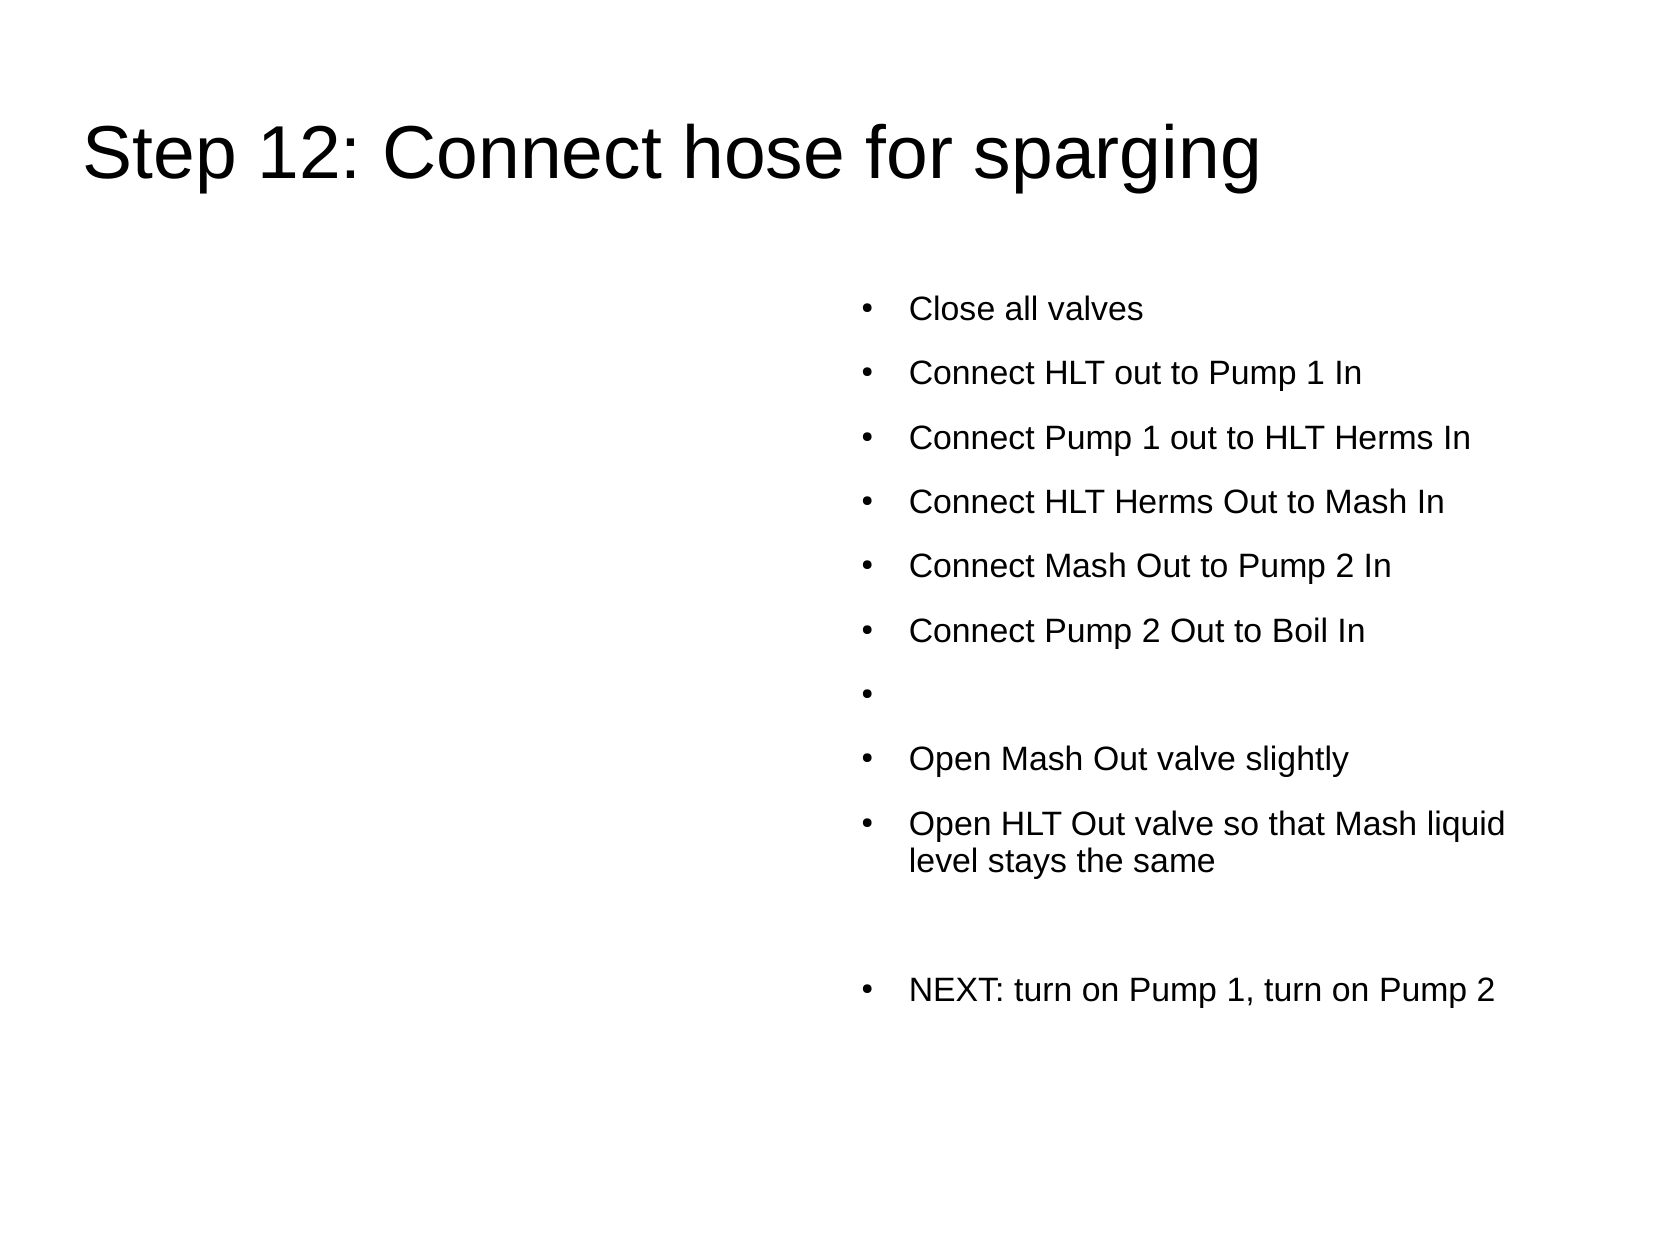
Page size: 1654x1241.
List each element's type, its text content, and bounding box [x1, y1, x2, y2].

list Close all valves Connect HLT out to Pump 1 In Connect Pump 1 out to HLT Herms In Connect HLT Herms Out to Mash In Connect Mash Out to Pump 2 In Connect Pump 2 Out to Boil In Open Mash Out valve slightly Open HLT Out valve so that Mash liquid level stays the same NEXT: turn on Pump 1, turn on Pump 2 [845, 290, 1572, 1010]
title Step 12: Connect hose for sparging [82, 49, 1571, 257]
